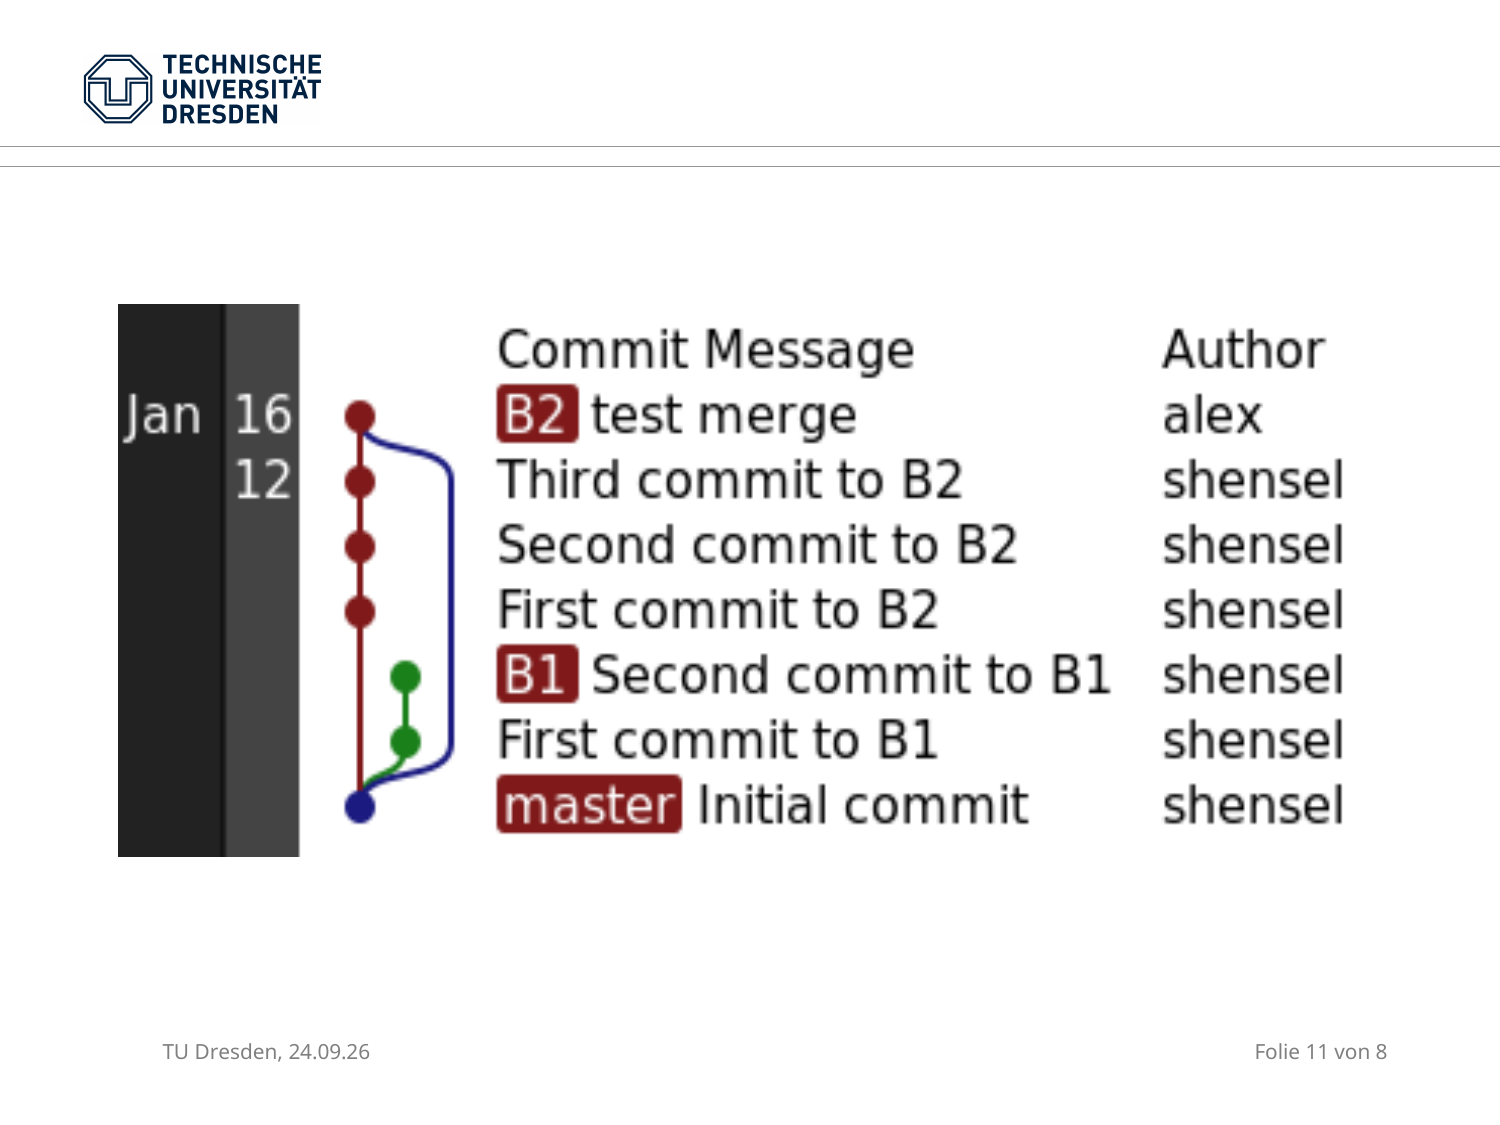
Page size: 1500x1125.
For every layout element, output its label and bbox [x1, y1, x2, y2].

picture [118, 304, 1403, 857]
picture [83, 54, 321, 124]
